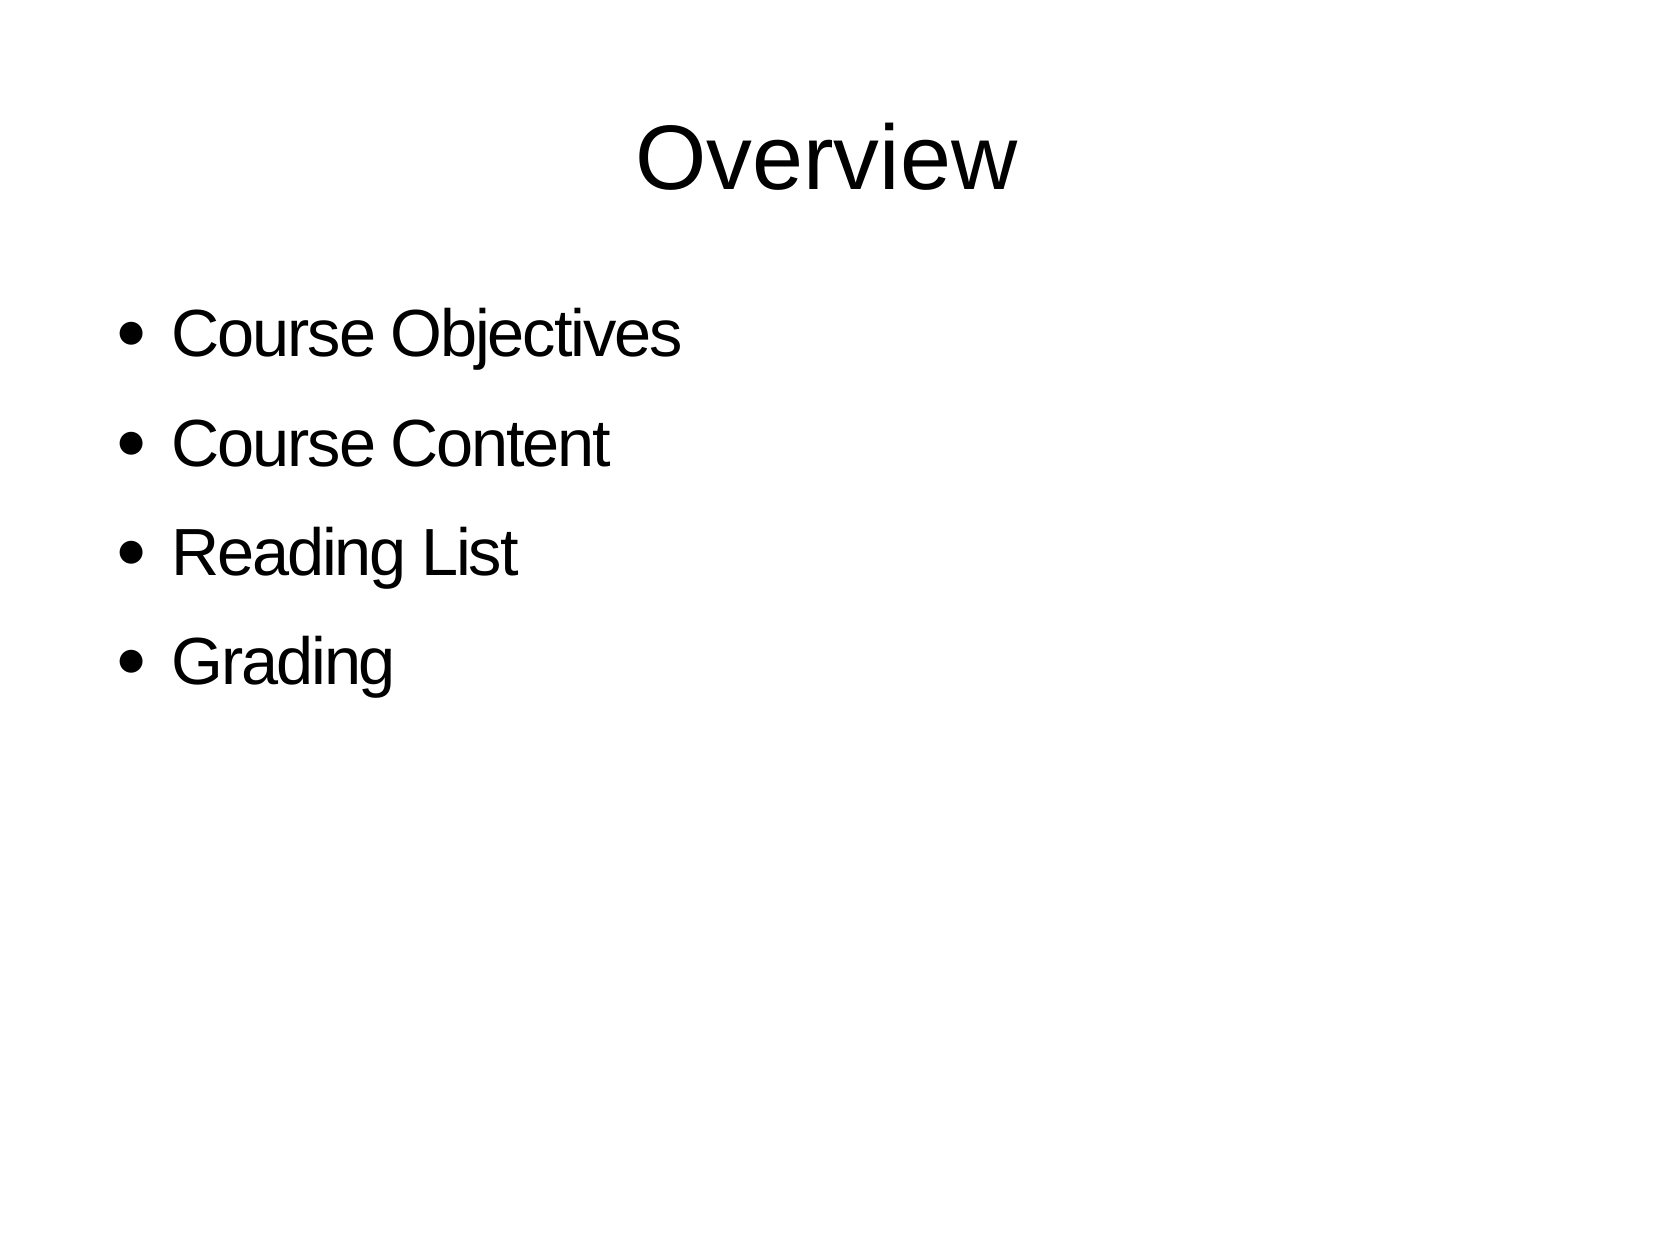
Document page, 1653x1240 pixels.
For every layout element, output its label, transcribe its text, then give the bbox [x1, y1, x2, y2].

text_box Course Objectives Course Content Reading List Grading [82, 290, 1571, 1010]
text_box Overview [82, 102, 1571, 204]
